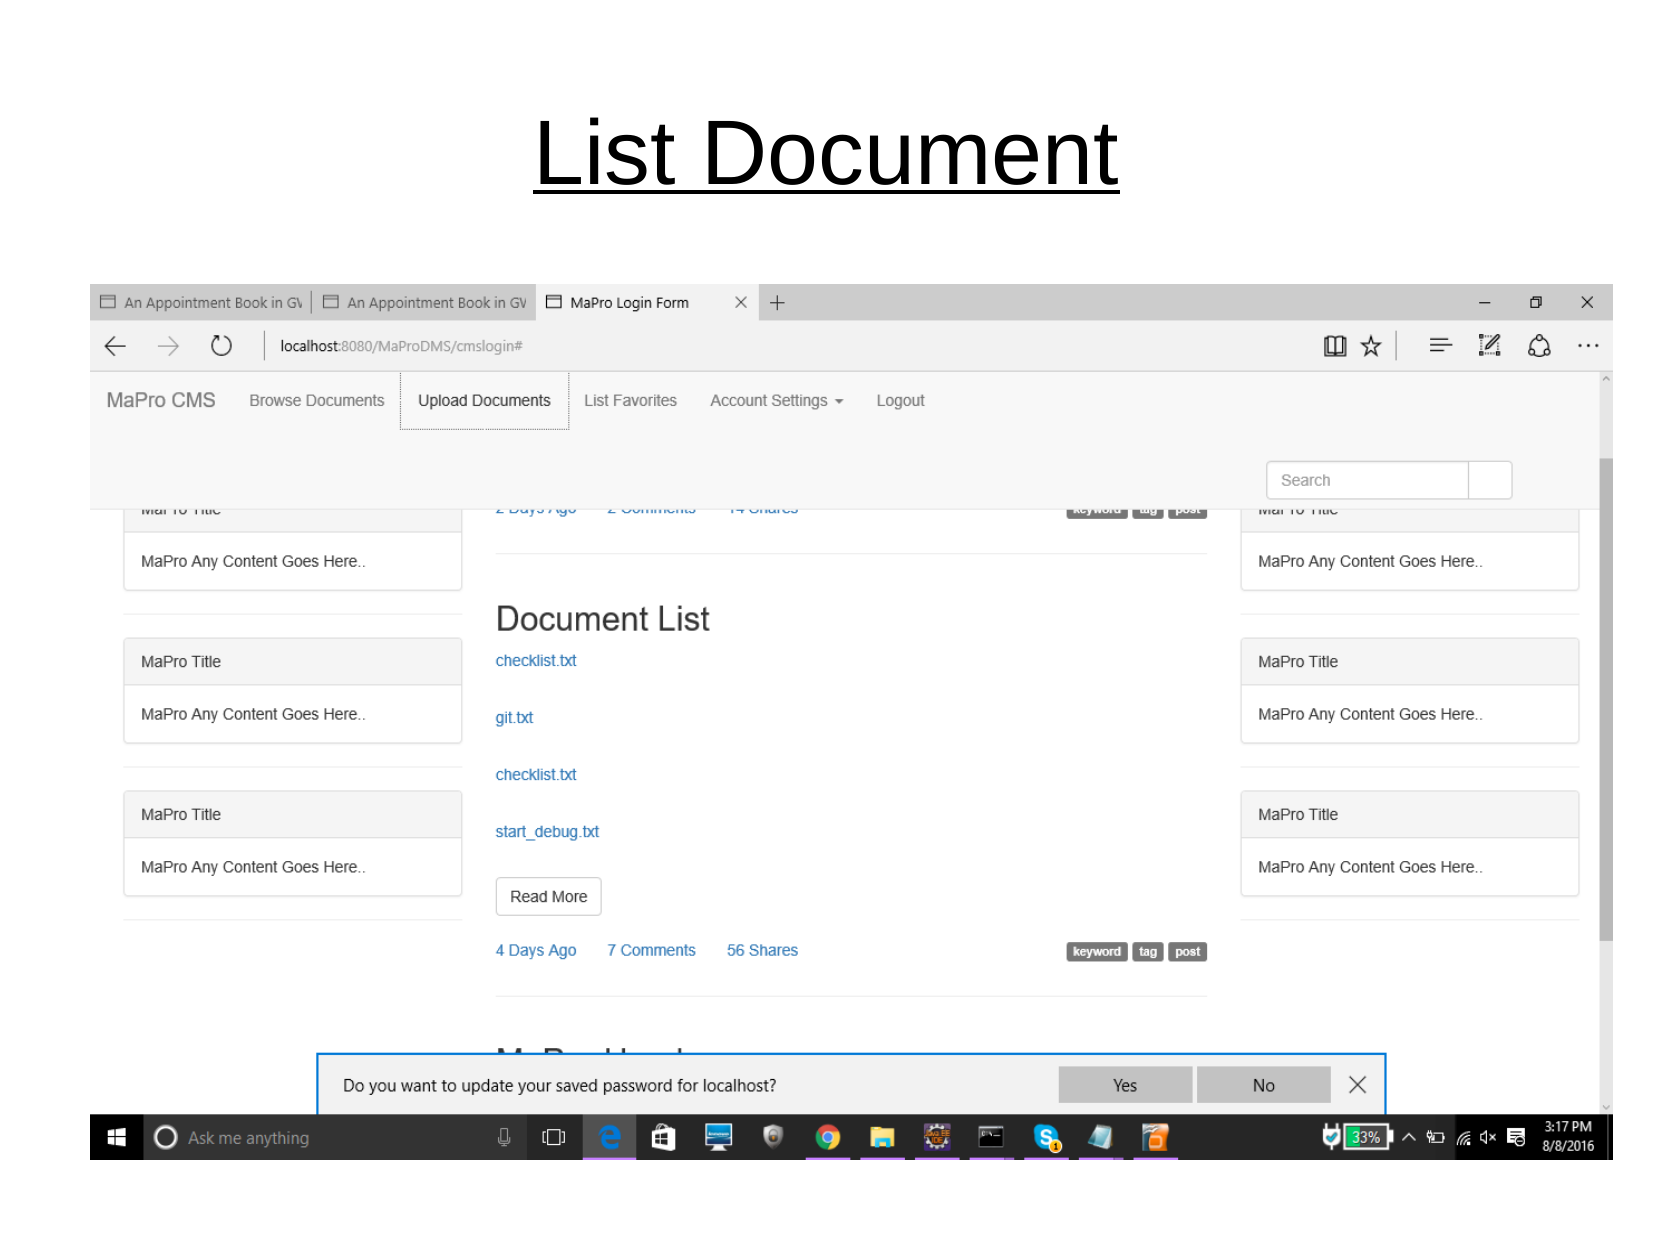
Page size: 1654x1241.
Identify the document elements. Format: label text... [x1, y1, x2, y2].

title List Document [82, 49, 1571, 257]
picture [90, 284, 1613, 1160]
